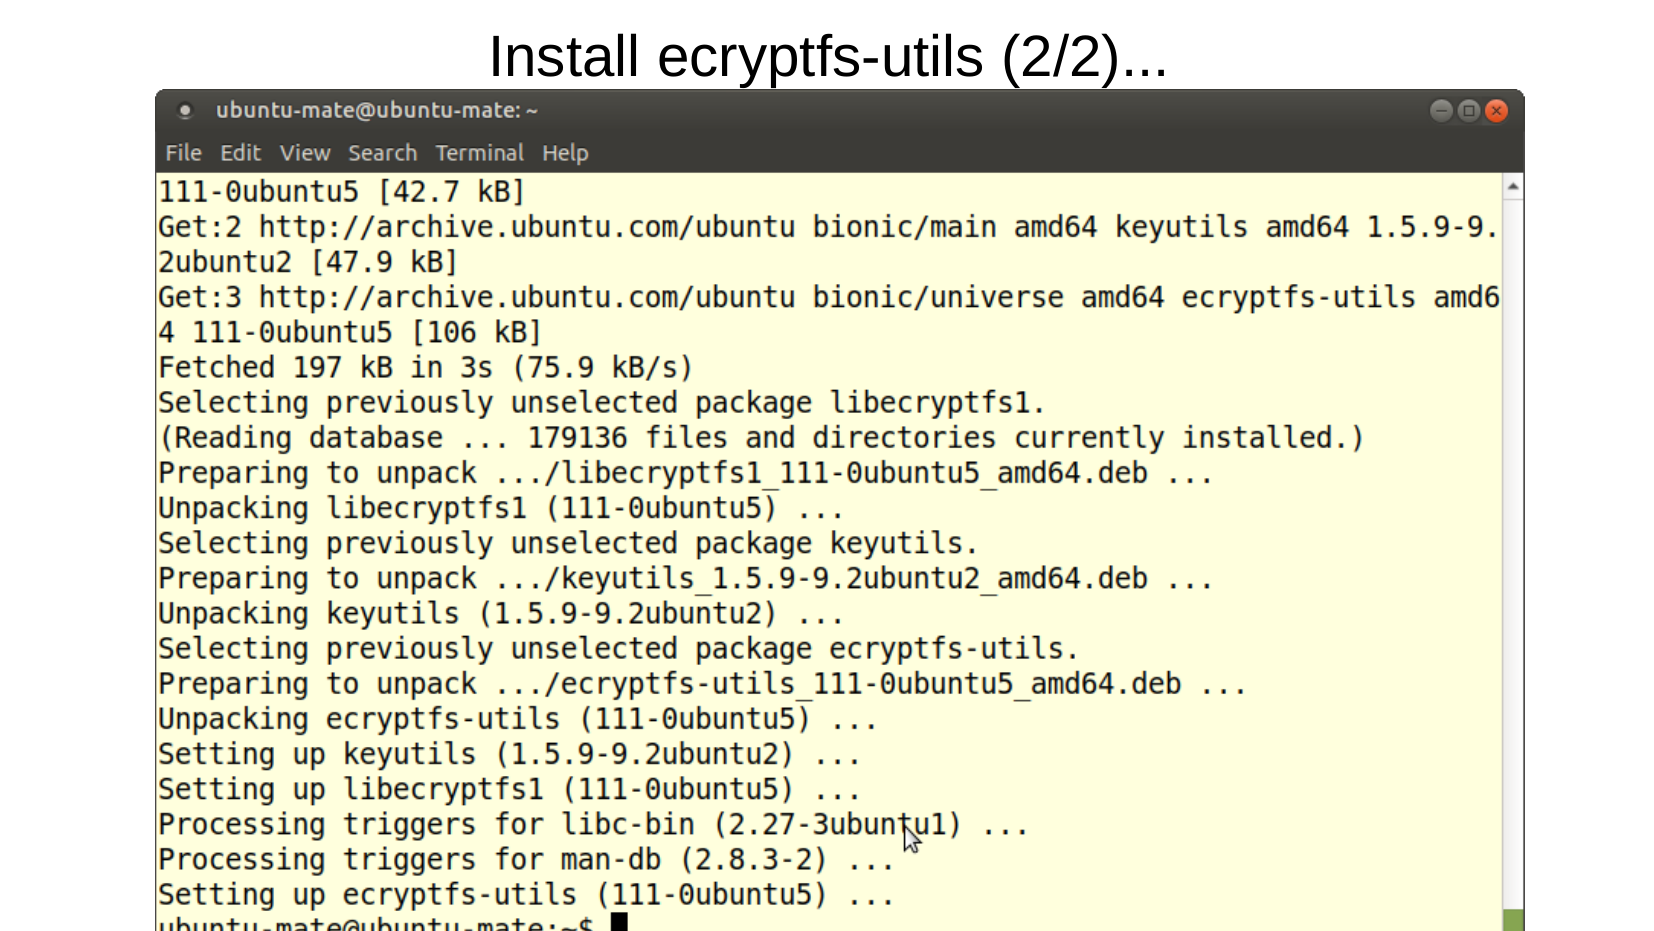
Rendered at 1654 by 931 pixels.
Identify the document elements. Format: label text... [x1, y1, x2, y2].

title Install ecryptfs-utils (2/2)... [0, 11, 1624, 102]
picture [155, 89, 1525, 931]
